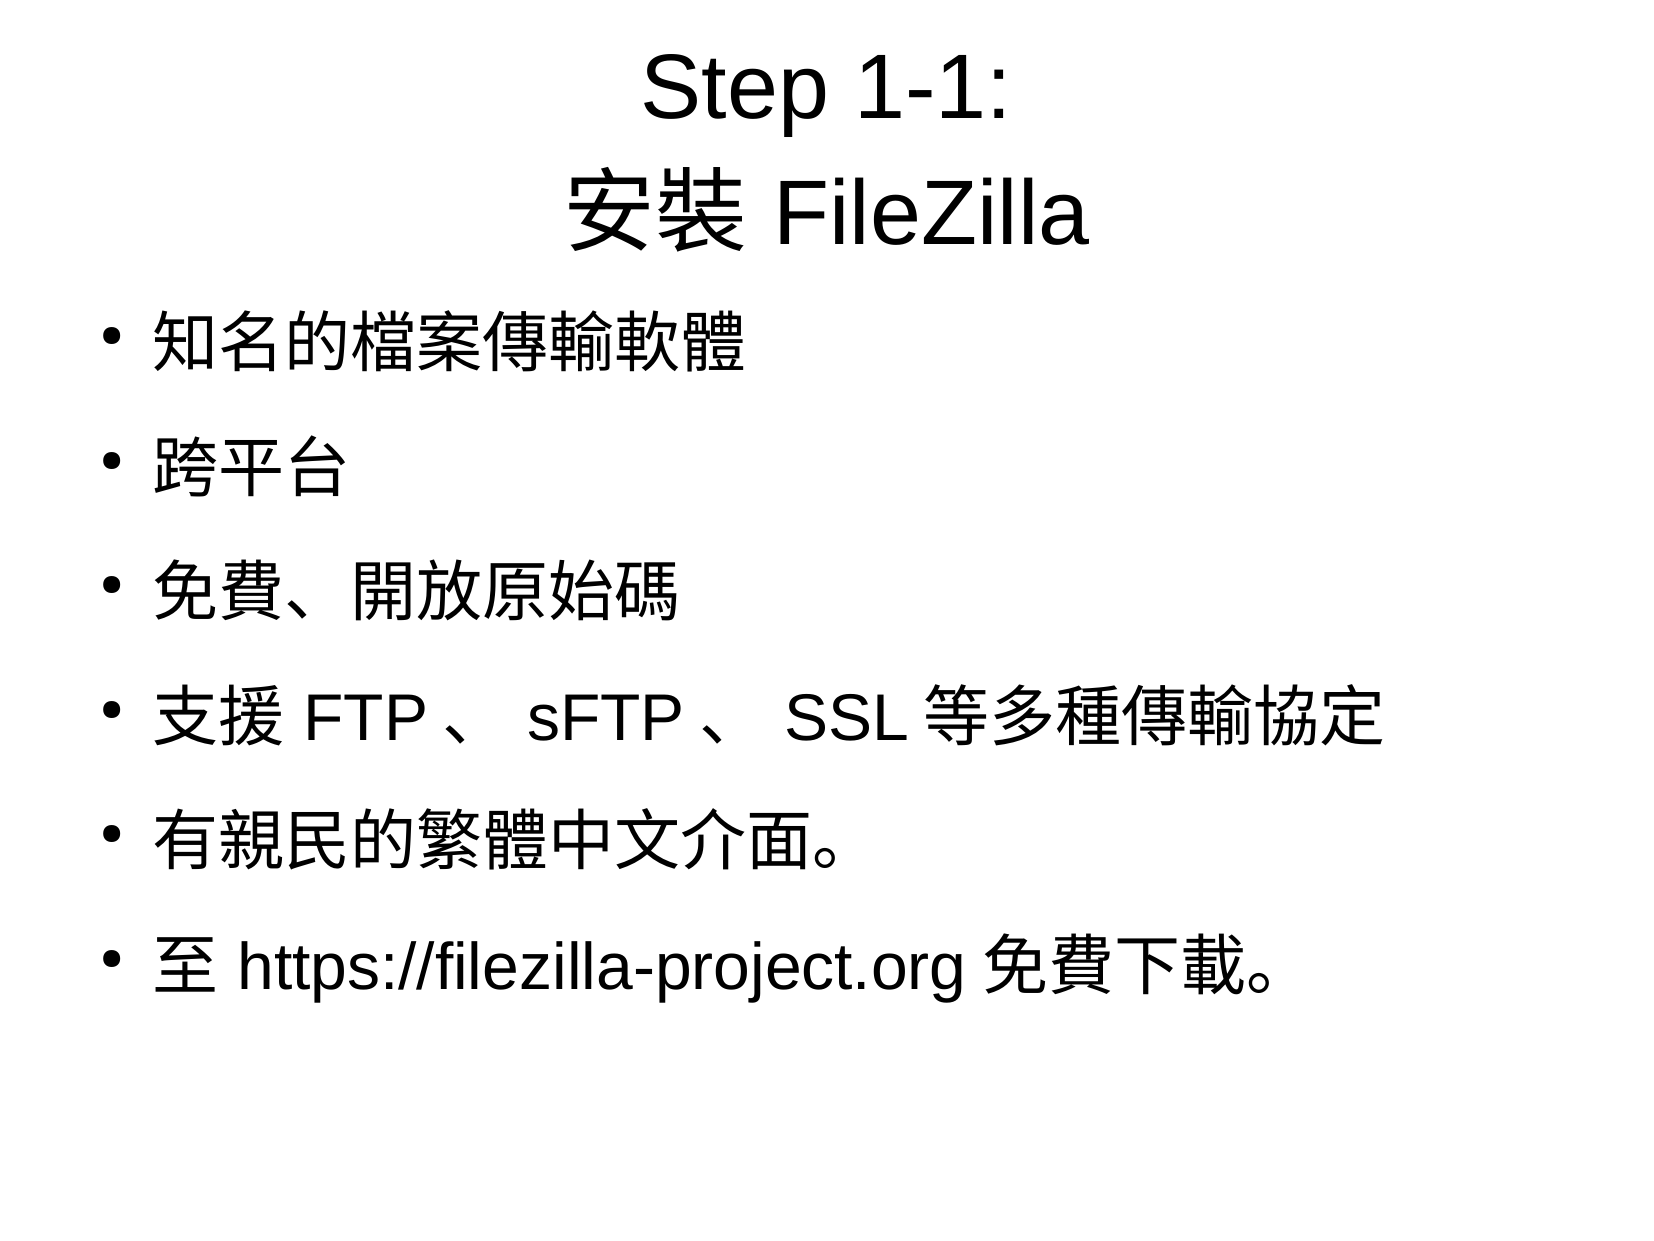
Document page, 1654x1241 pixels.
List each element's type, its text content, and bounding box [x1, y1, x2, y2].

title Step 1-1: 安裝FileZilla [82, 21, 1571, 285]
list 知名的檔案傳輸軟體 跨平台 免費、開放原始碼 支援FTP、sFTP、SSL等多種傳輸協定 有親民的繁體中文介面。 至https://filezilla-project.org免費下載。 [82, 290, 1571, 1010]
